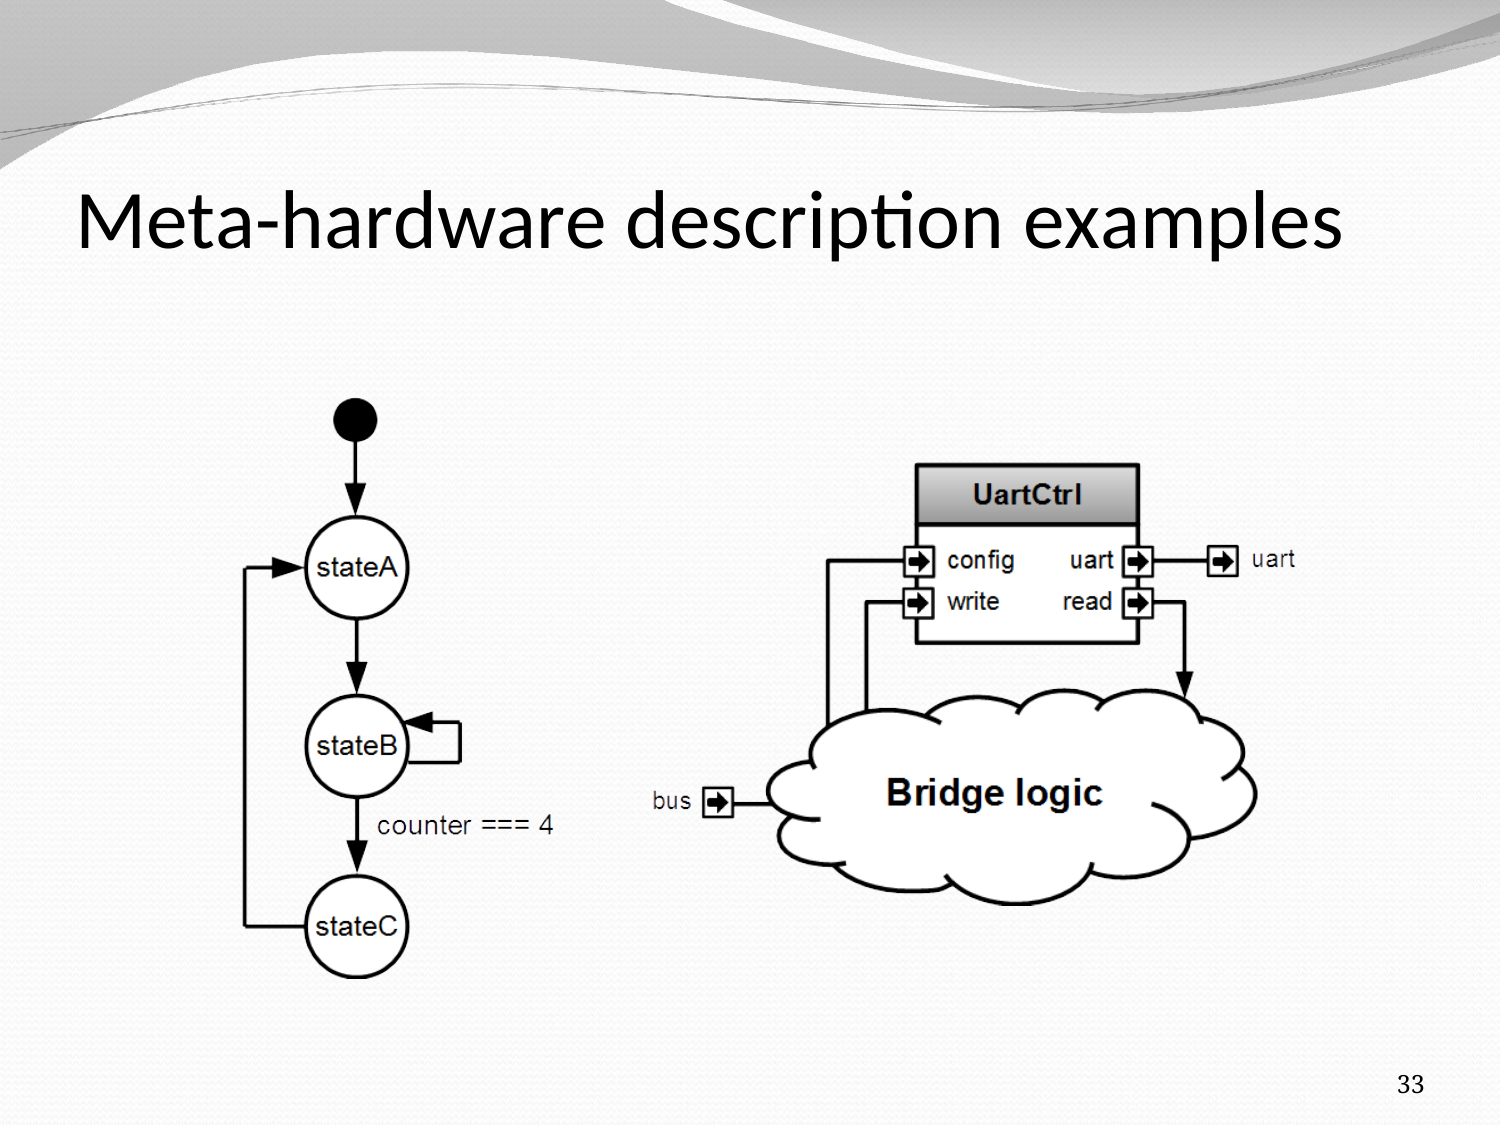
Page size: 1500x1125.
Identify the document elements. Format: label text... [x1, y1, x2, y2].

text_box <numéro> [1299, 1042, 1426, 1103]
title Meta-hardware description examples [75, 78, 1426, 266]
picture [0, 0, 1500, 1125]
